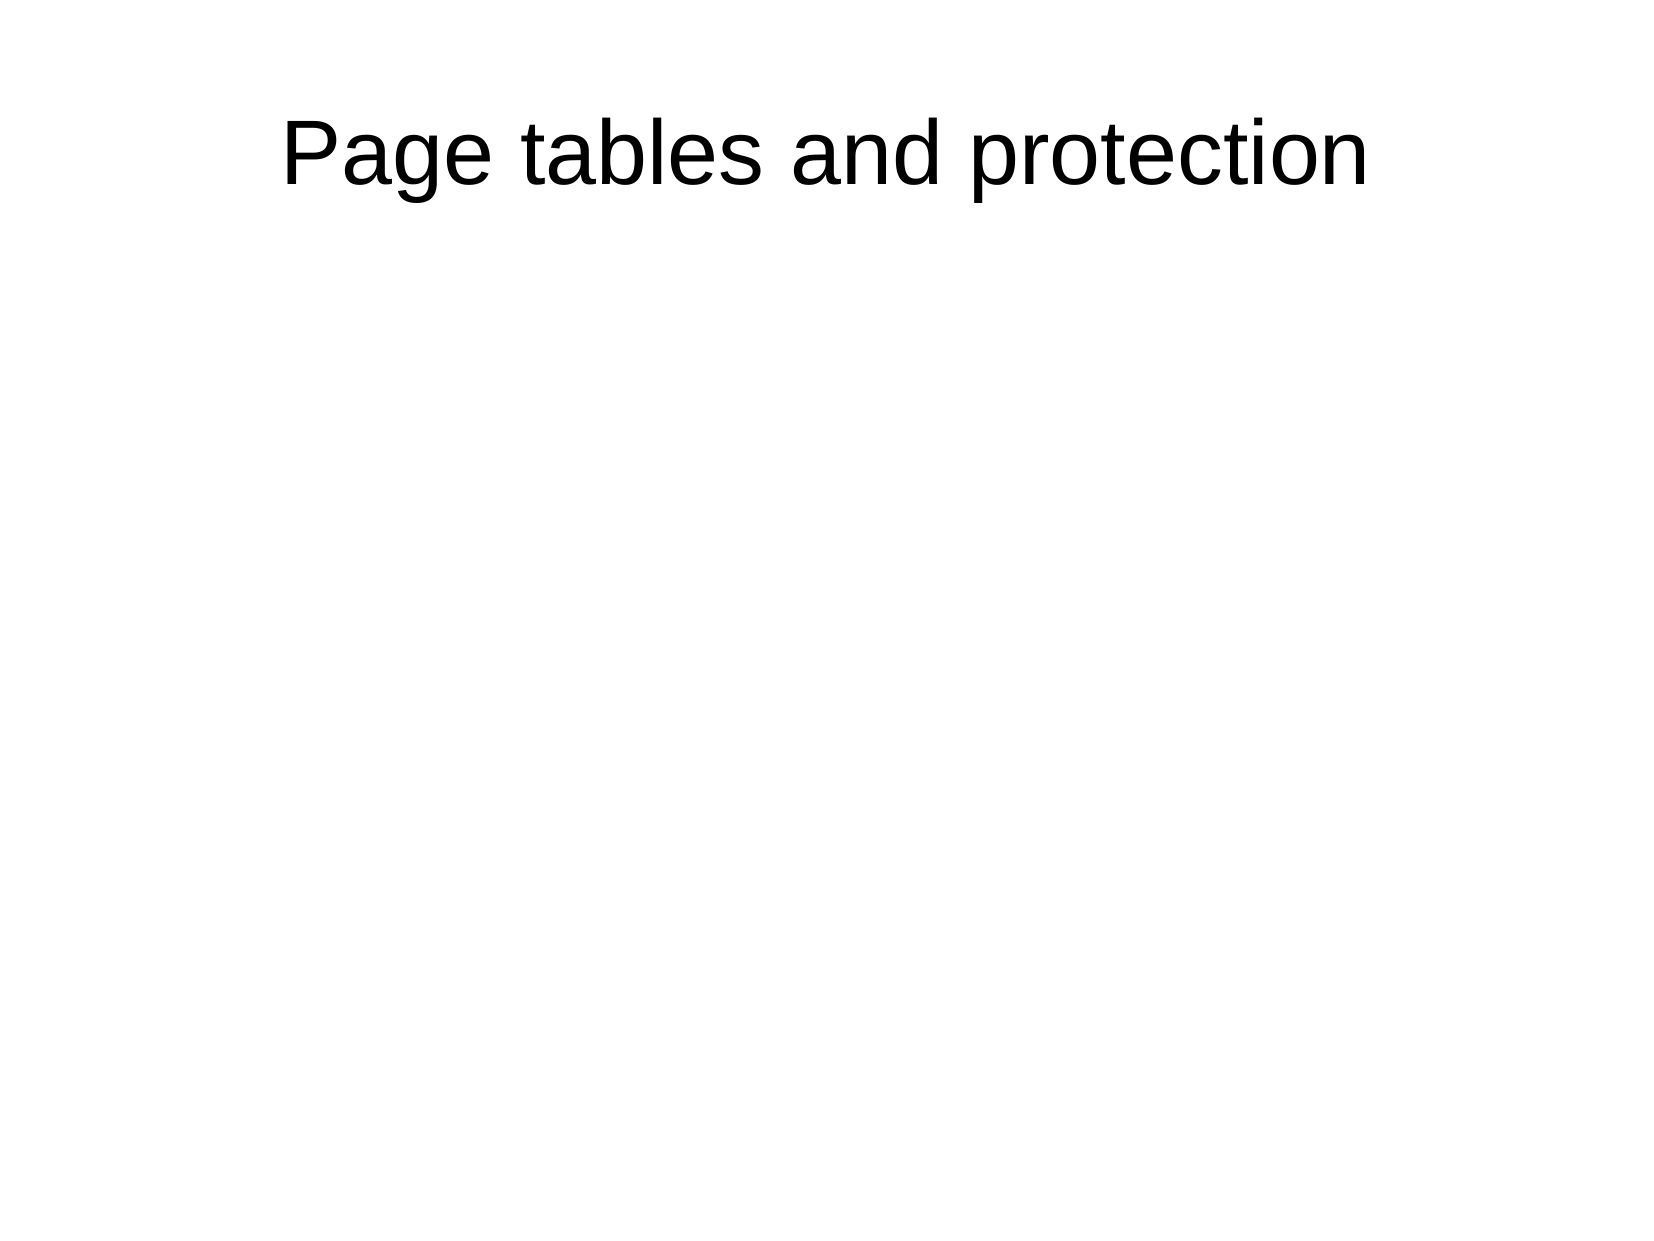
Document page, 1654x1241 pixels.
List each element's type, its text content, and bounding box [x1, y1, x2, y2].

title Page tables and protection [82, 49, 1571, 257]
